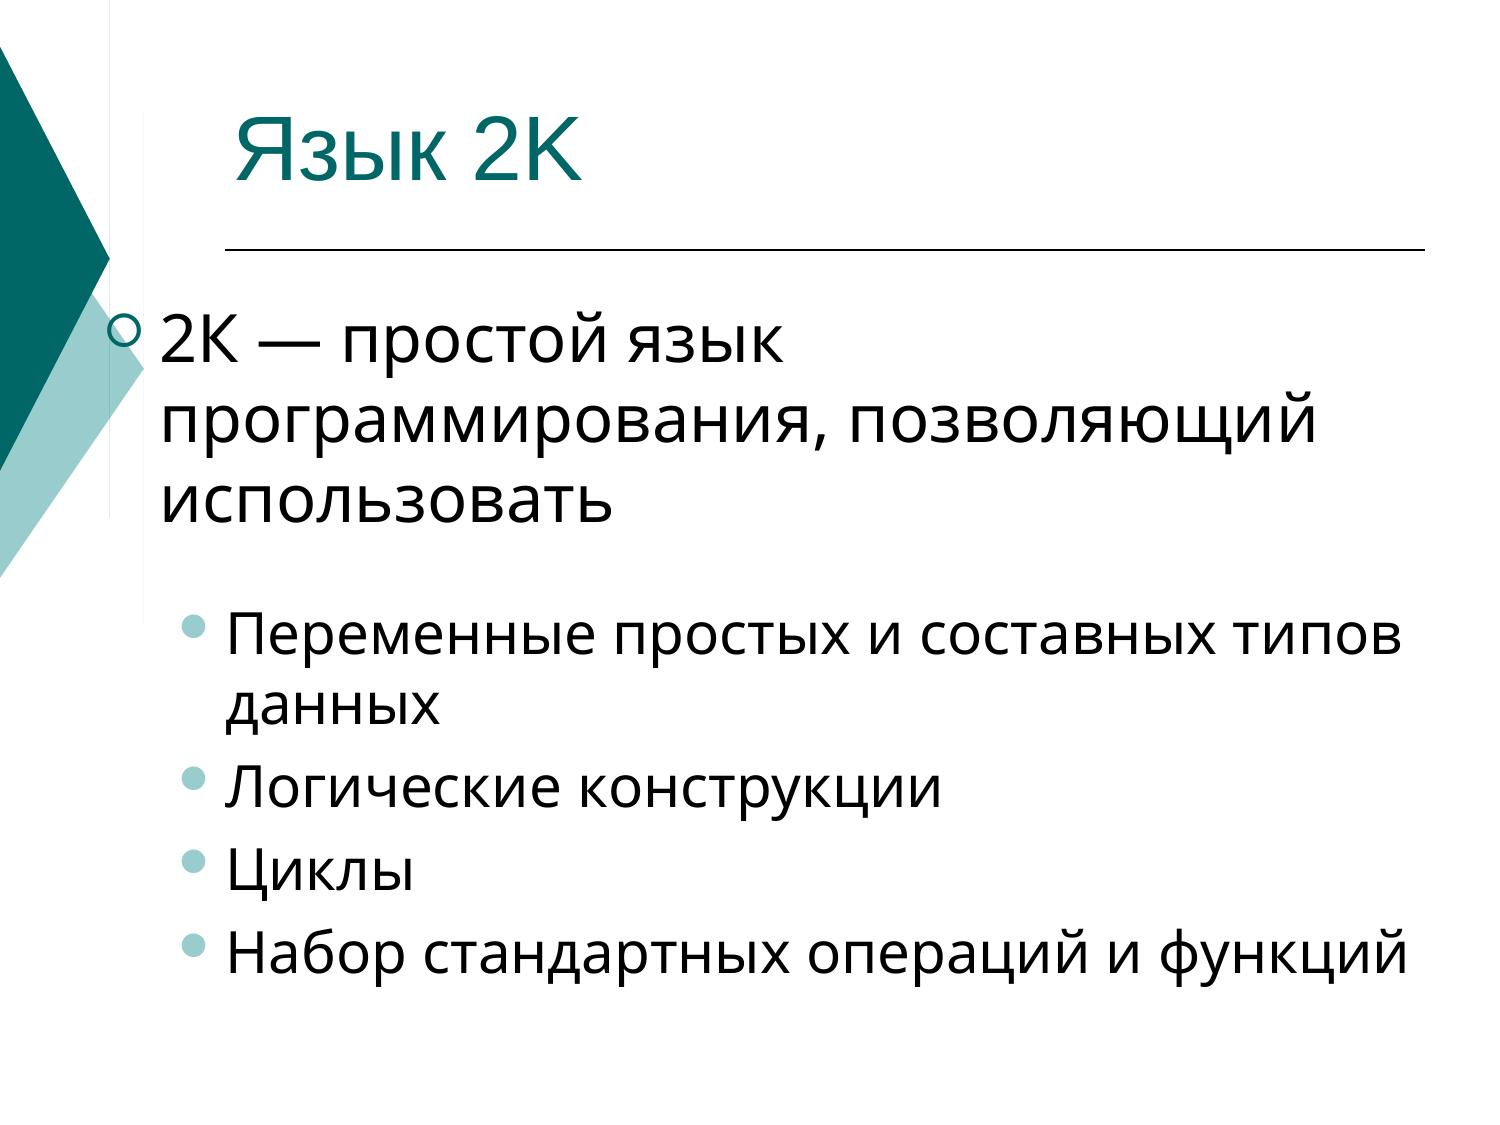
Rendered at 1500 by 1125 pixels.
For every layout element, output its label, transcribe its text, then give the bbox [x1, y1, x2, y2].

title Язык 2K [217, 10, 1418, 207]
list 2К — простой язык программирования, позволяющий использовать Переменные простых и составных типов данных Логические конструкции Циклы Набор стандартных операций и функций [88, 288, 1447, 1063]
